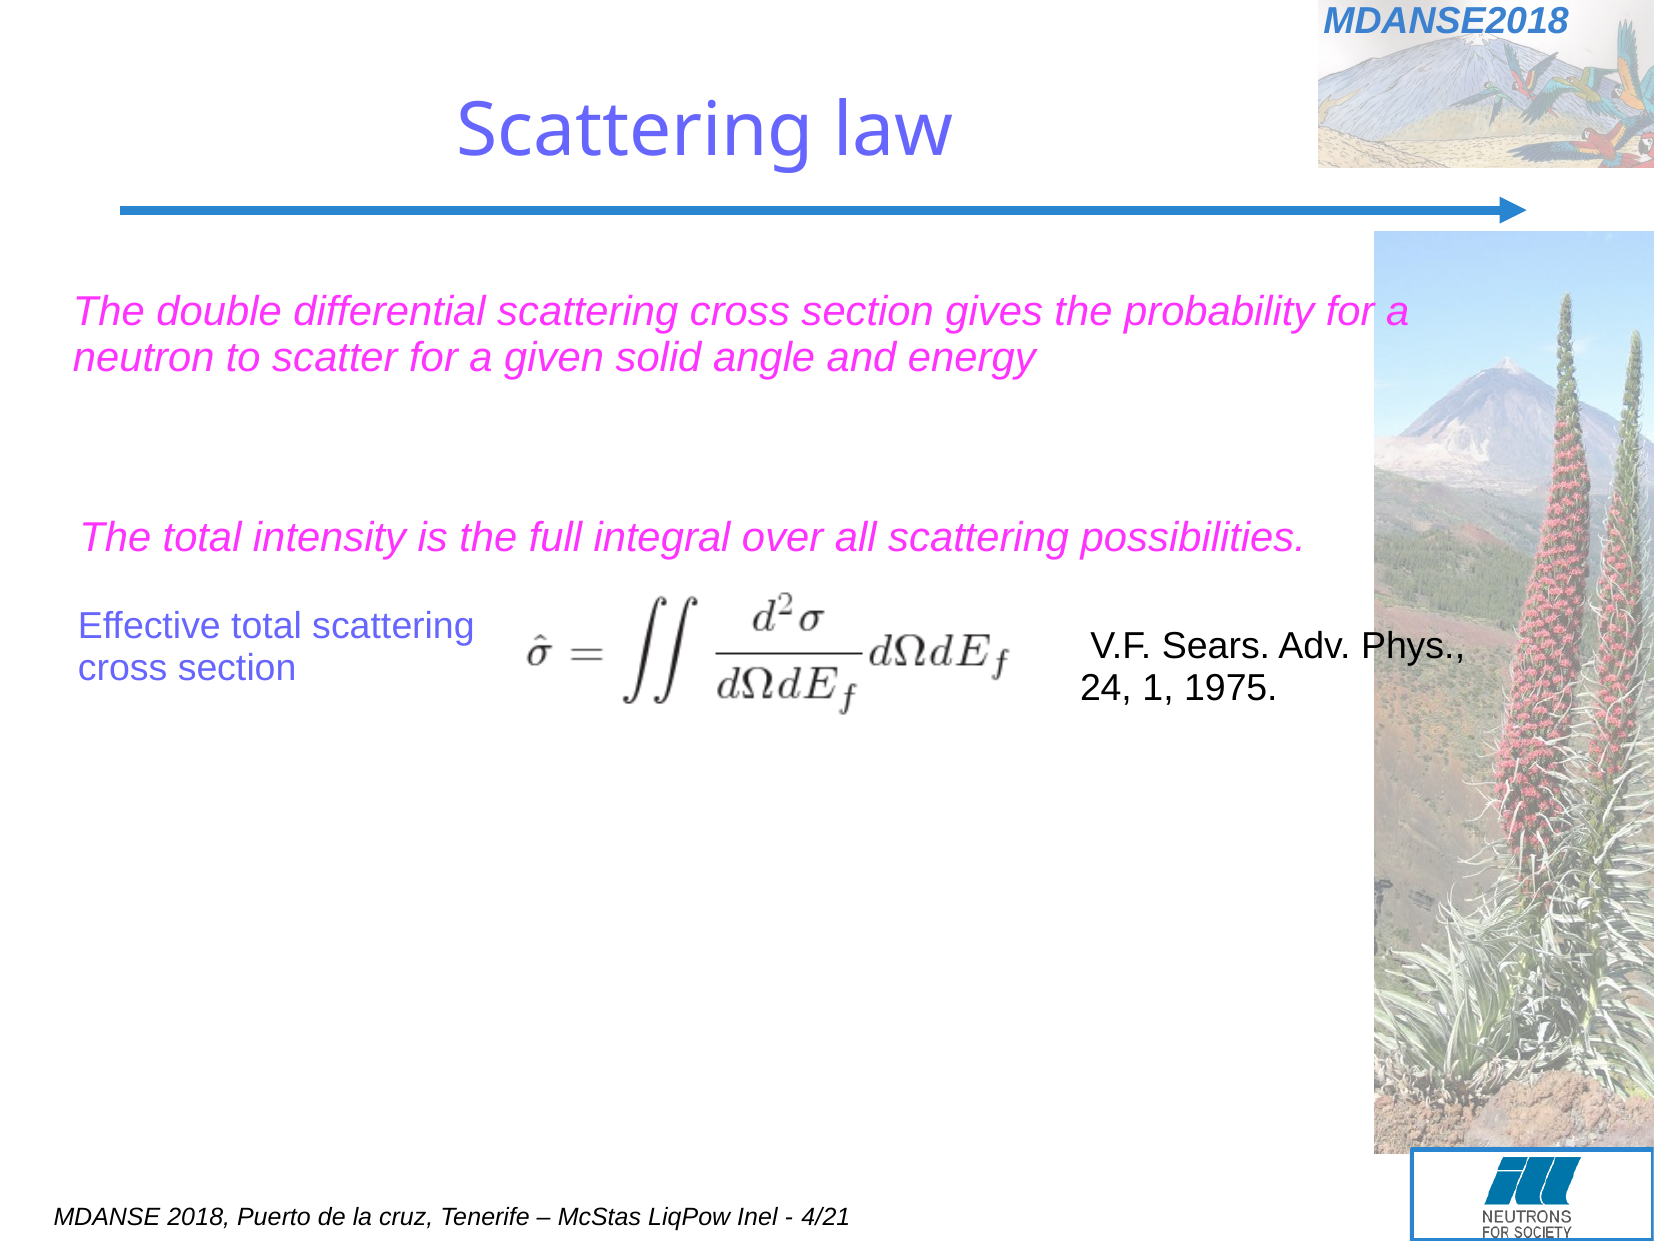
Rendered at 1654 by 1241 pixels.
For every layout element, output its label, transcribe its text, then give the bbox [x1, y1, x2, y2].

text_box The double differential scattering cross section gives the probability for a neutron to scatter for a given solid angle and energy [58, 280, 1439, 389]
text_box V.F. Sears. Adv. Phys., 24, 1, 1975. [1065, 617, 1530, 717]
text_box The total intensity is the full integral over all scattering possibilities. [64, 506, 1385, 569]
picture [1479, 1153, 1583, 1241]
title Scattering law [82, 49, 1328, 203]
picture [491, 569, 1059, 744]
text_box Effective total scattering cross section [63, 597, 589, 697]
